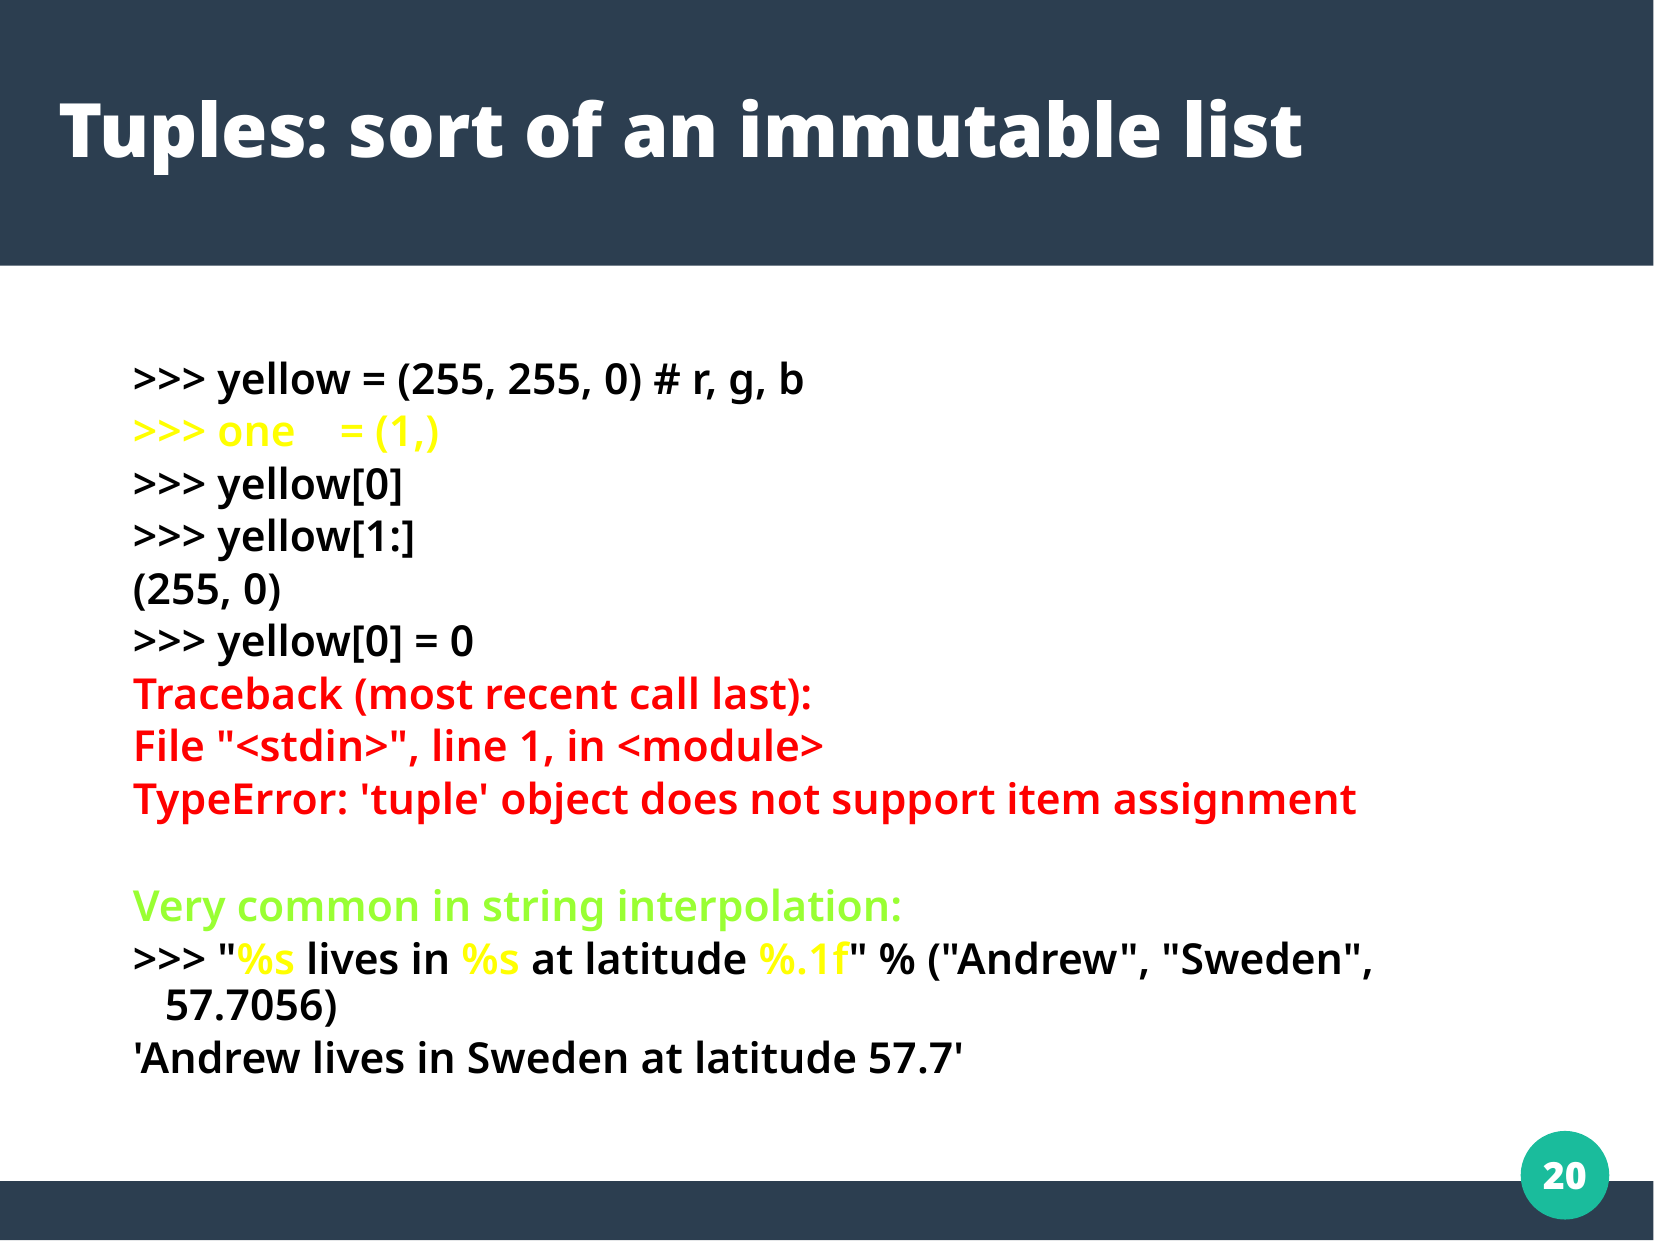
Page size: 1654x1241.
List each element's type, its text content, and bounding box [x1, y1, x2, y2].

list >>> yellow = (255, 255, 0) # r, g, b >>> one = (1,) >>> yellow[0] >>> yellow[1:] (255, 0) >>> yellow[0] = 0 Traceback (most recent call last): File "<stdin>", line 1, in <module> TypeError: 'tuple' object does not support item assignment Very common in string interpolation: >>> "%s lives in %s at latitude %.1f" % ("Andrew", "Sweden", 57.7056) 'Andrew lives in Sweden at latitude 57.7' [118, 349, 1469, 1093]
title Tuples: sort of an immutable list [59, 49, 1595, 207]
